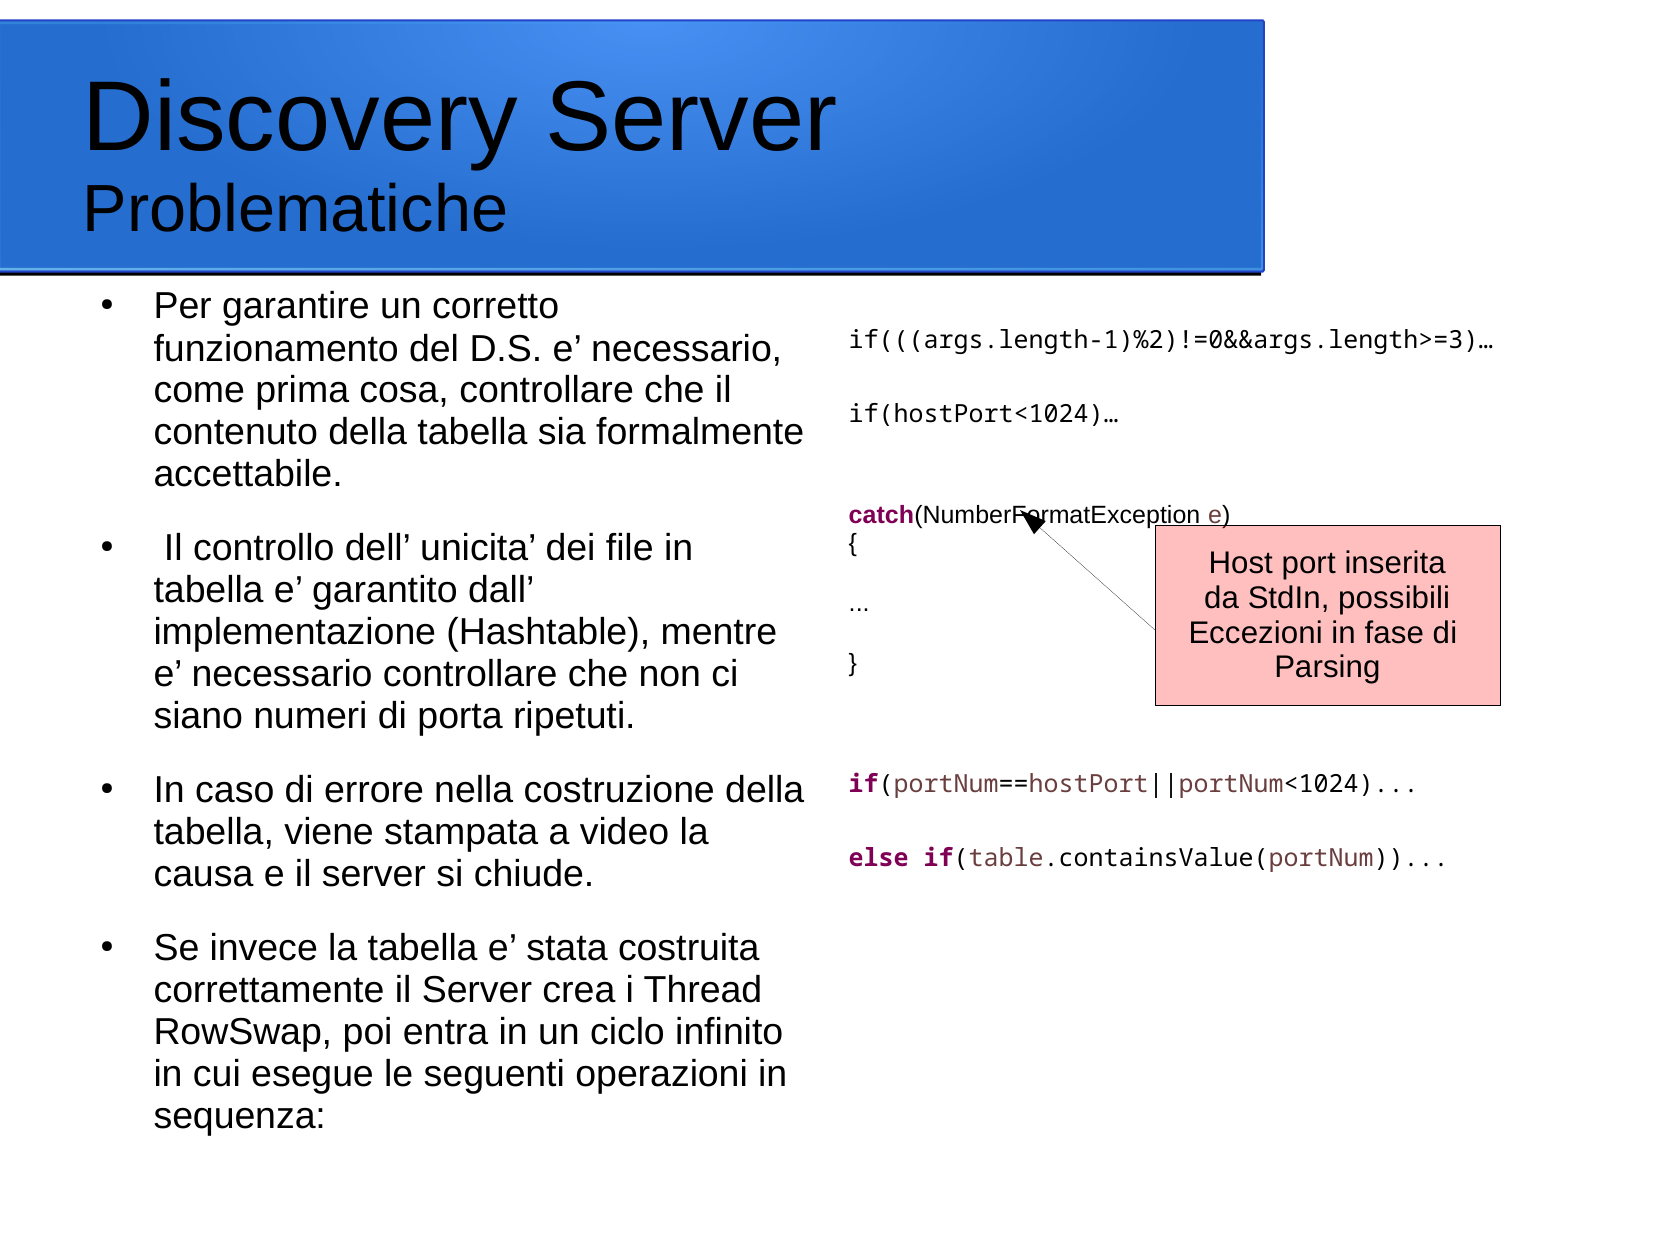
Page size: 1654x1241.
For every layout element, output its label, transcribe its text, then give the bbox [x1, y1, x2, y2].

list Per garantire un corretto funzionamento del D.S. e’ necessario, come prima cosa, controllare che il contenuto della tabella sia formalmente accettabile. Il controllo dell’ unicita’ dei file in tabella e’ garantito dall’ implementazione (Hashtable), mentre e’ necessario controllare che non ci siano numeri di porta ripetuti. In caso di errore nella costruzione della tabella, viene stampata a video la causa e il server si chiude. Se invece la tabella e’ stata costruita correttamente il Server crea i Thread RowSwap, poi entra in un ciclo infinito in cui esegue le seguenti operazioni in sequenza: [82, 285, 809, 1141]
list if(((args.length-1)%2)!=0&&args.length>=3)… if(hostPort<1024)… catch(NumberFormatException e) { ... } if(portNum==hostPort||portNum<1024)... else if(table.containsValue(portNum))... [848, 285, 1576, 1201]
text_box Host port inserita da StdIn, possibili Eccezioni in fase di Parsing [1155, 525, 1501, 706]
title Discovery Server Problematiche [82, 49, 1571, 257]
